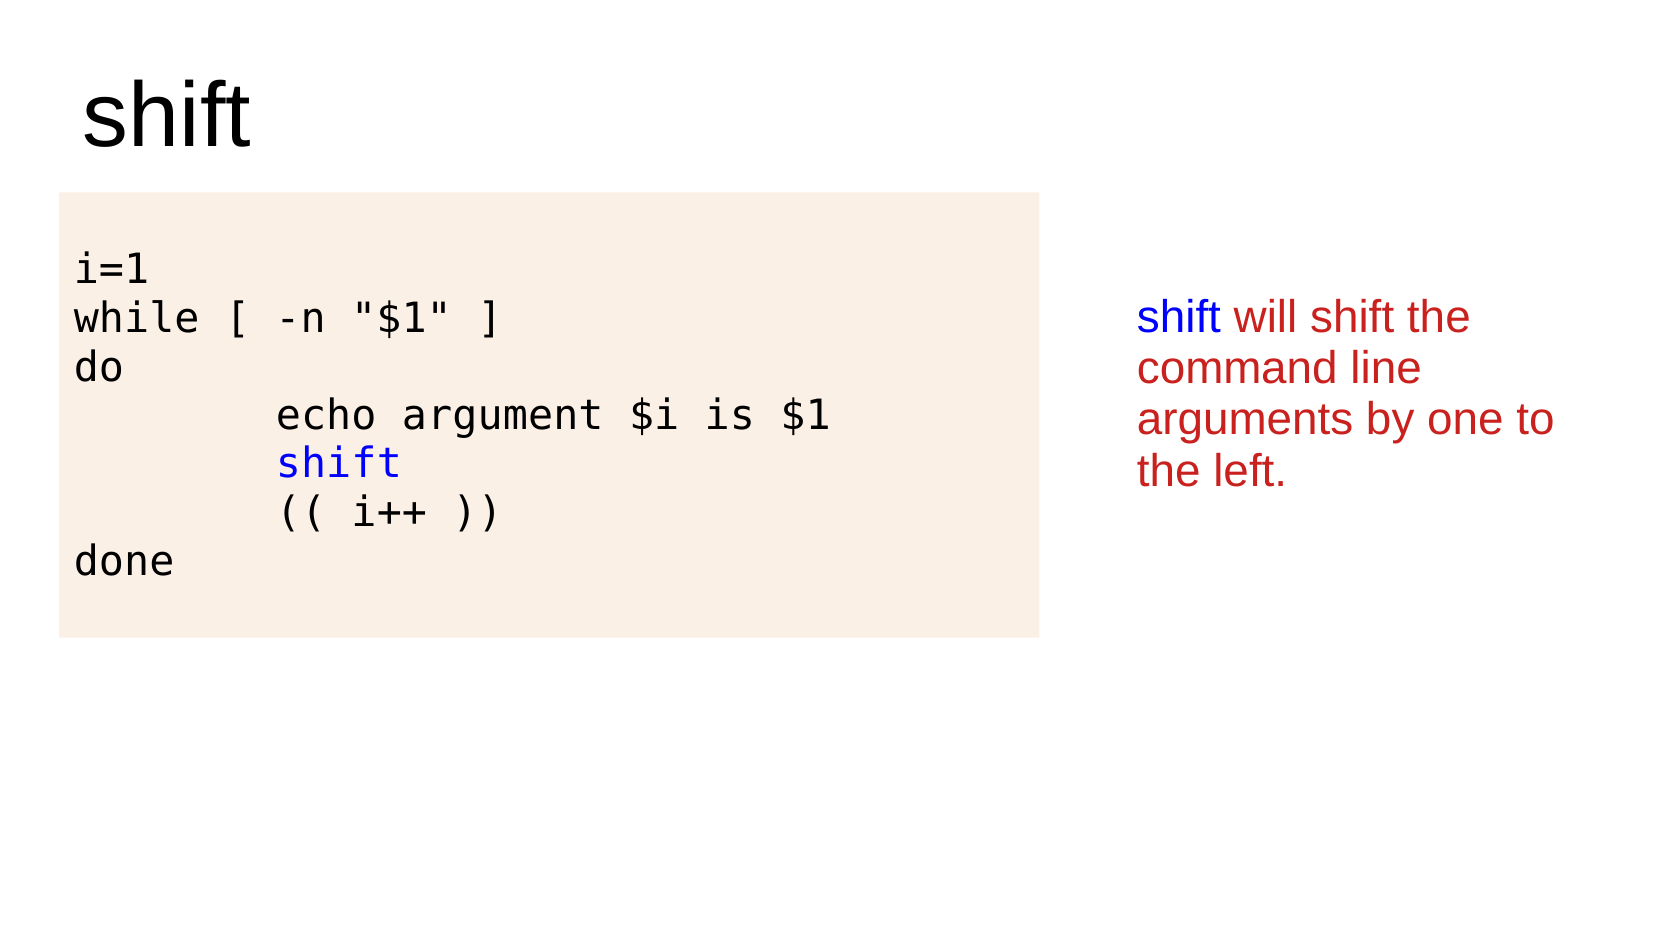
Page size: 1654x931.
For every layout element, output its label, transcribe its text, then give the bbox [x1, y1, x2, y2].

text_box i=1 while [ -n "$1" ] do echo argument $i is $1 shift (( i++ )) done [59, 192, 1040, 638]
title shift [82, 37, 1571, 193]
text_box shift will shift the command line arguments by one to the left. [1122, 283, 1619, 504]
